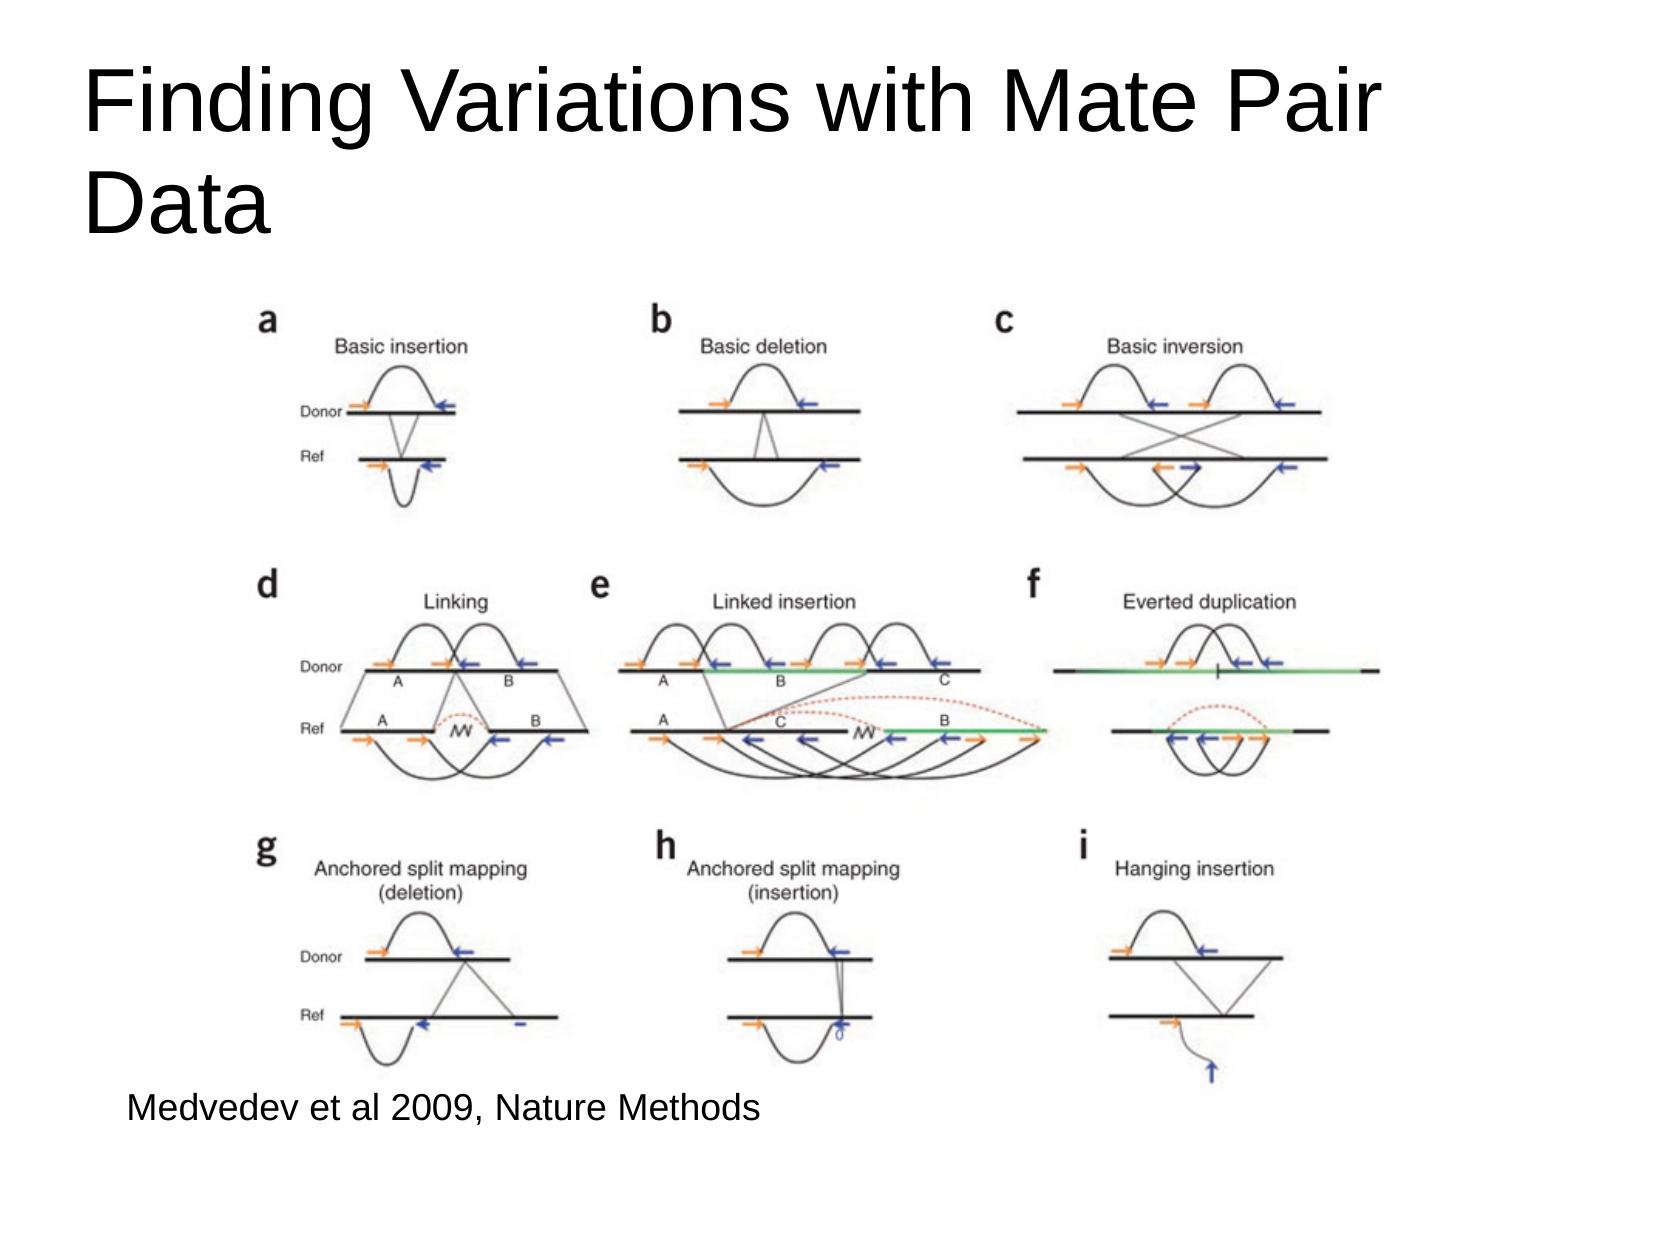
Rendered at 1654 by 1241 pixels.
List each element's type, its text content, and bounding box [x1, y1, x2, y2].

title Finding Variations with Mate Pair Data [82, 49, 1571, 257]
text_box Medvedev et al 2009, Nature Methods [111, 1078, 782, 1154]
picture [247, 290, 1406, 1109]
